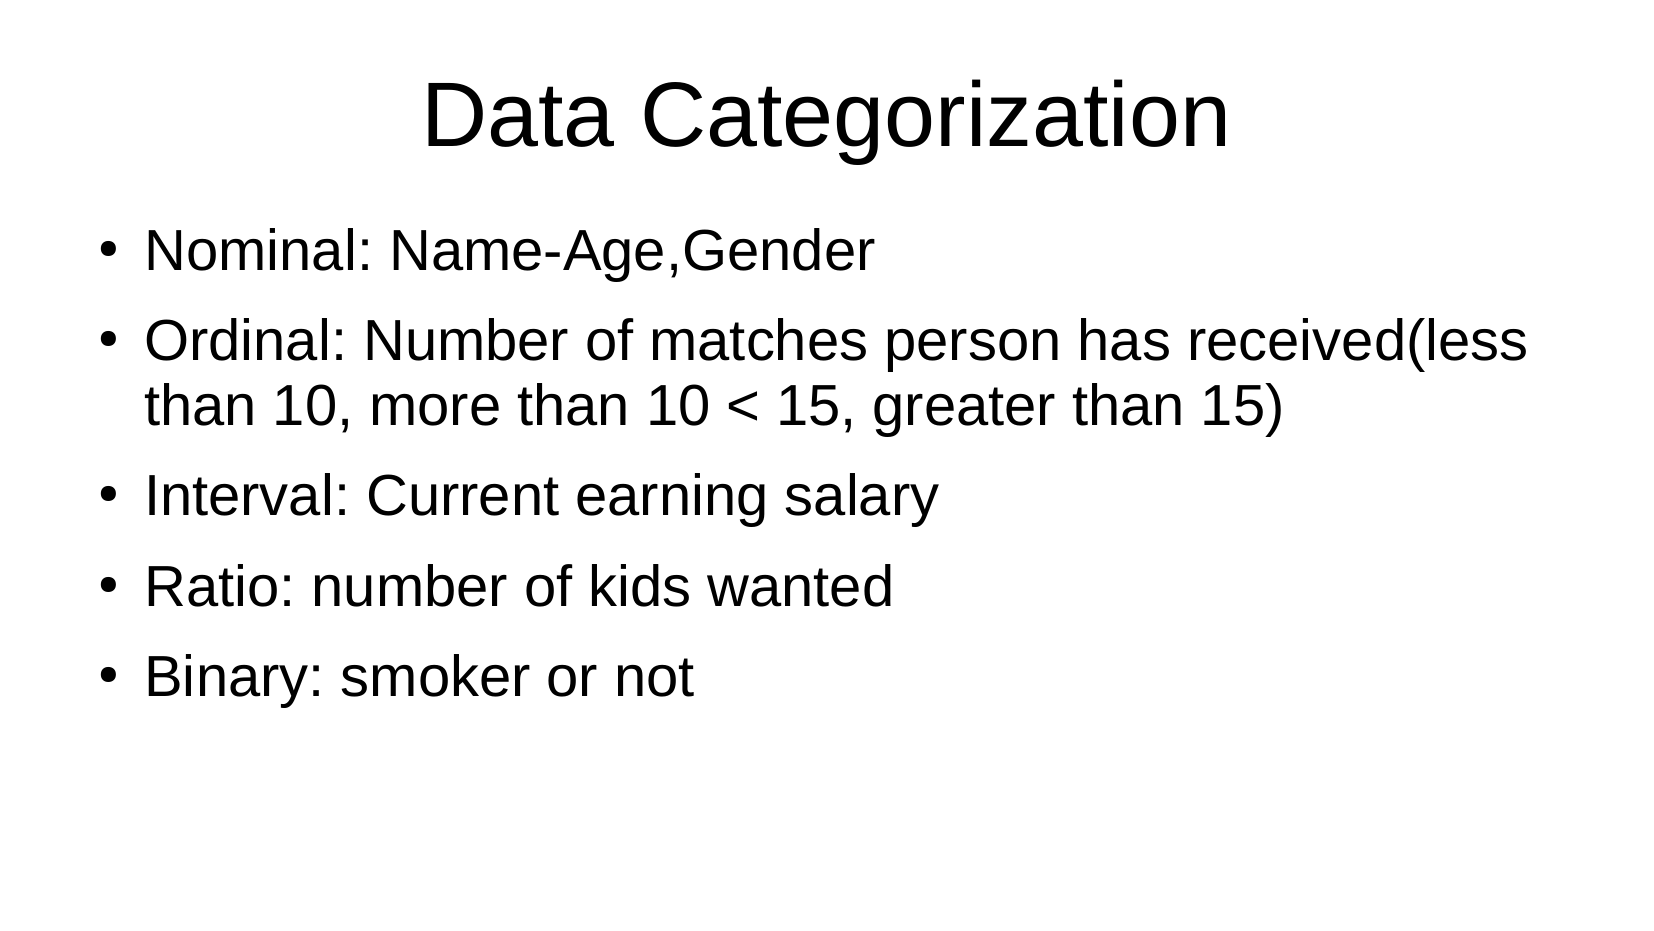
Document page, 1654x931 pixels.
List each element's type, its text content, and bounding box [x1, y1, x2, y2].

title Data Categorization [82, 37, 1571, 193]
list Nominal: Name-Age,Gender Ordinal: Number of matches person has received(less than 10, more than 10 < 15, greater than 15) Interval: Current earning salary Ratio: number of kids wanted Binary: smoker or not [82, 217, 1571, 758]
